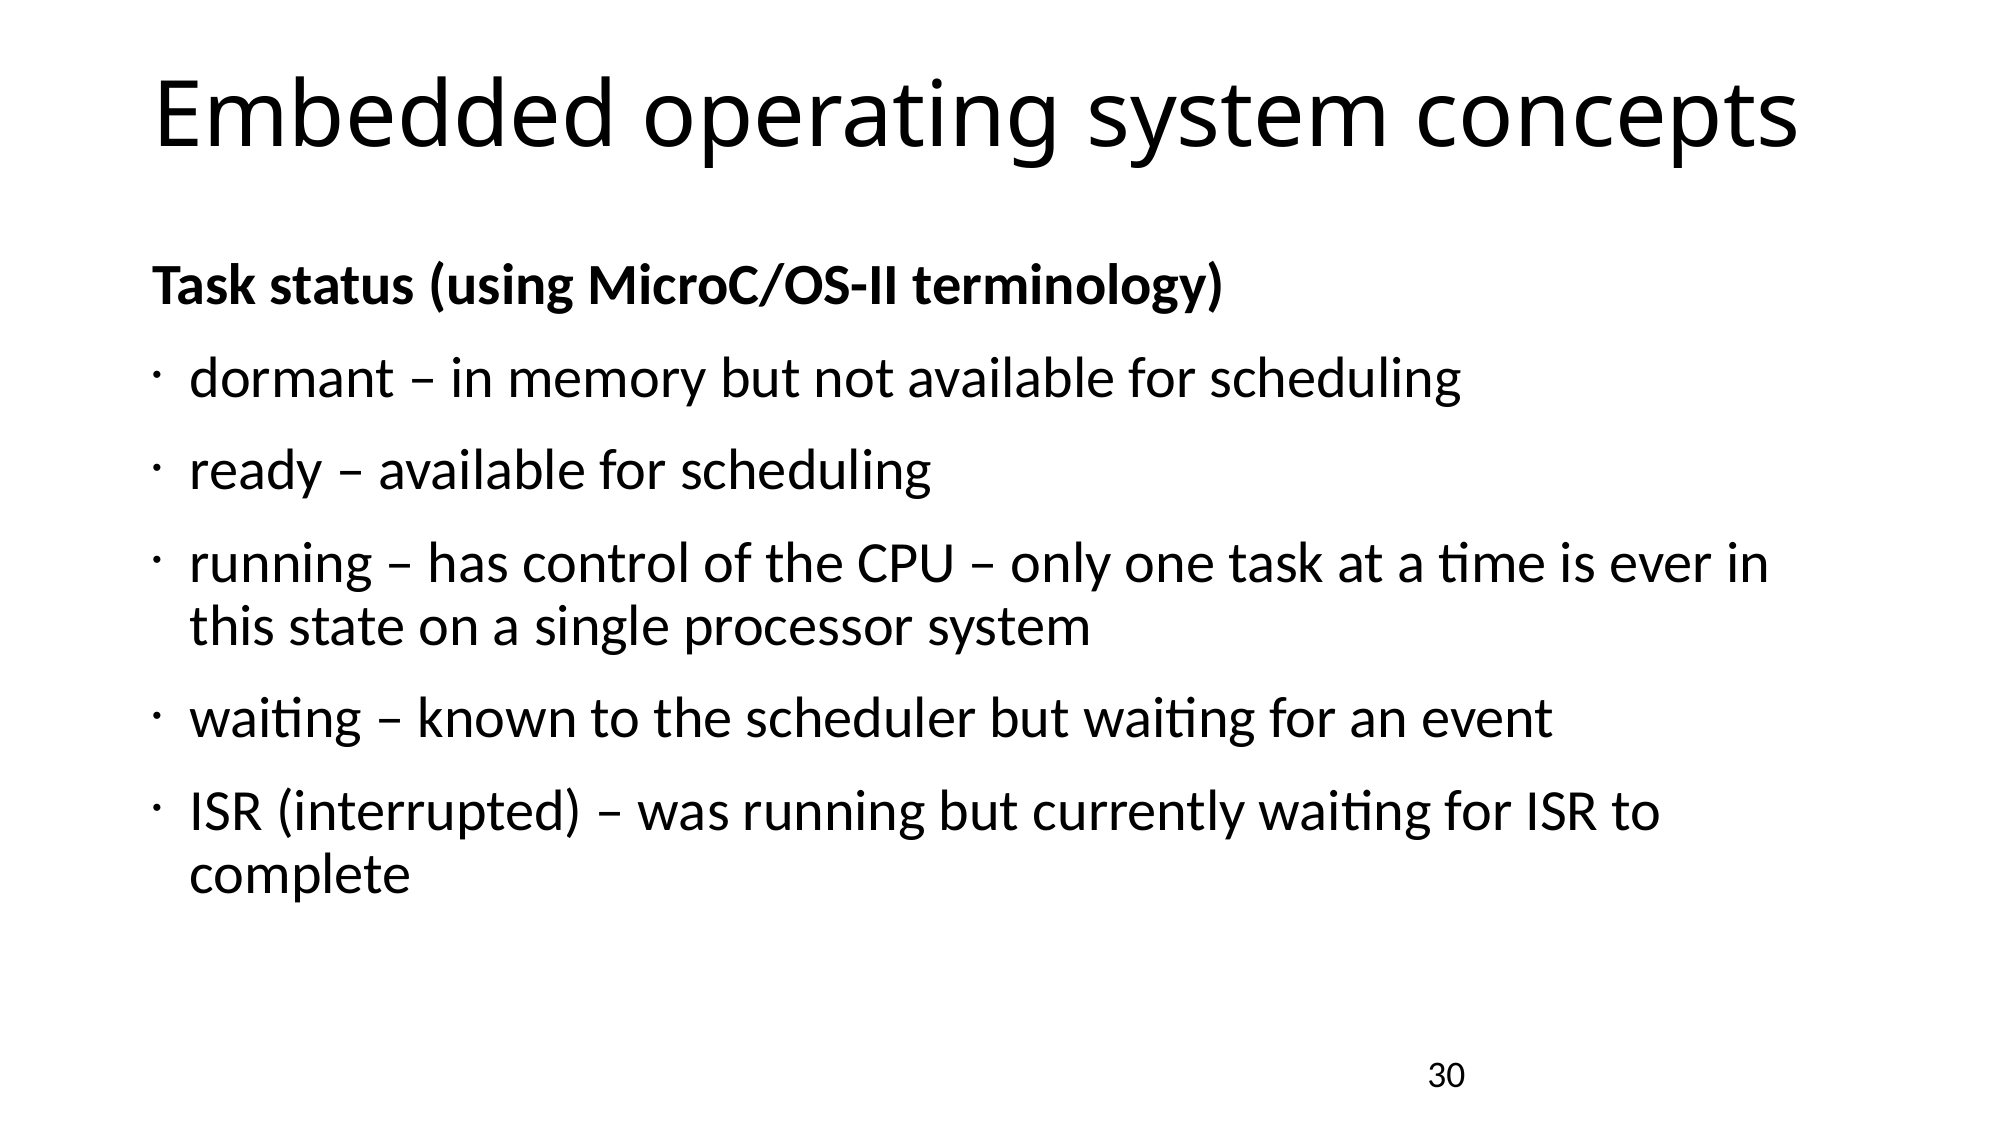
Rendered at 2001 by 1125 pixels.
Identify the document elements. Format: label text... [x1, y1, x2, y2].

slide_number <number> [1412, 1042, 1863, 1103]
list Task status (using MicroC/OS-II terminology) dormant – in memory but not available for scheduling ready – available for scheduling running – has control of the CPU – only one task at a time is ever in this state on a single processor system waiting – known to the scheduler but waiting for an event ISR (interrupted) – was running but currently waiting for ISR to complete [137, 247, 1863, 961]
title Embedded operating system concepts [137, 59, 1863, 247]
